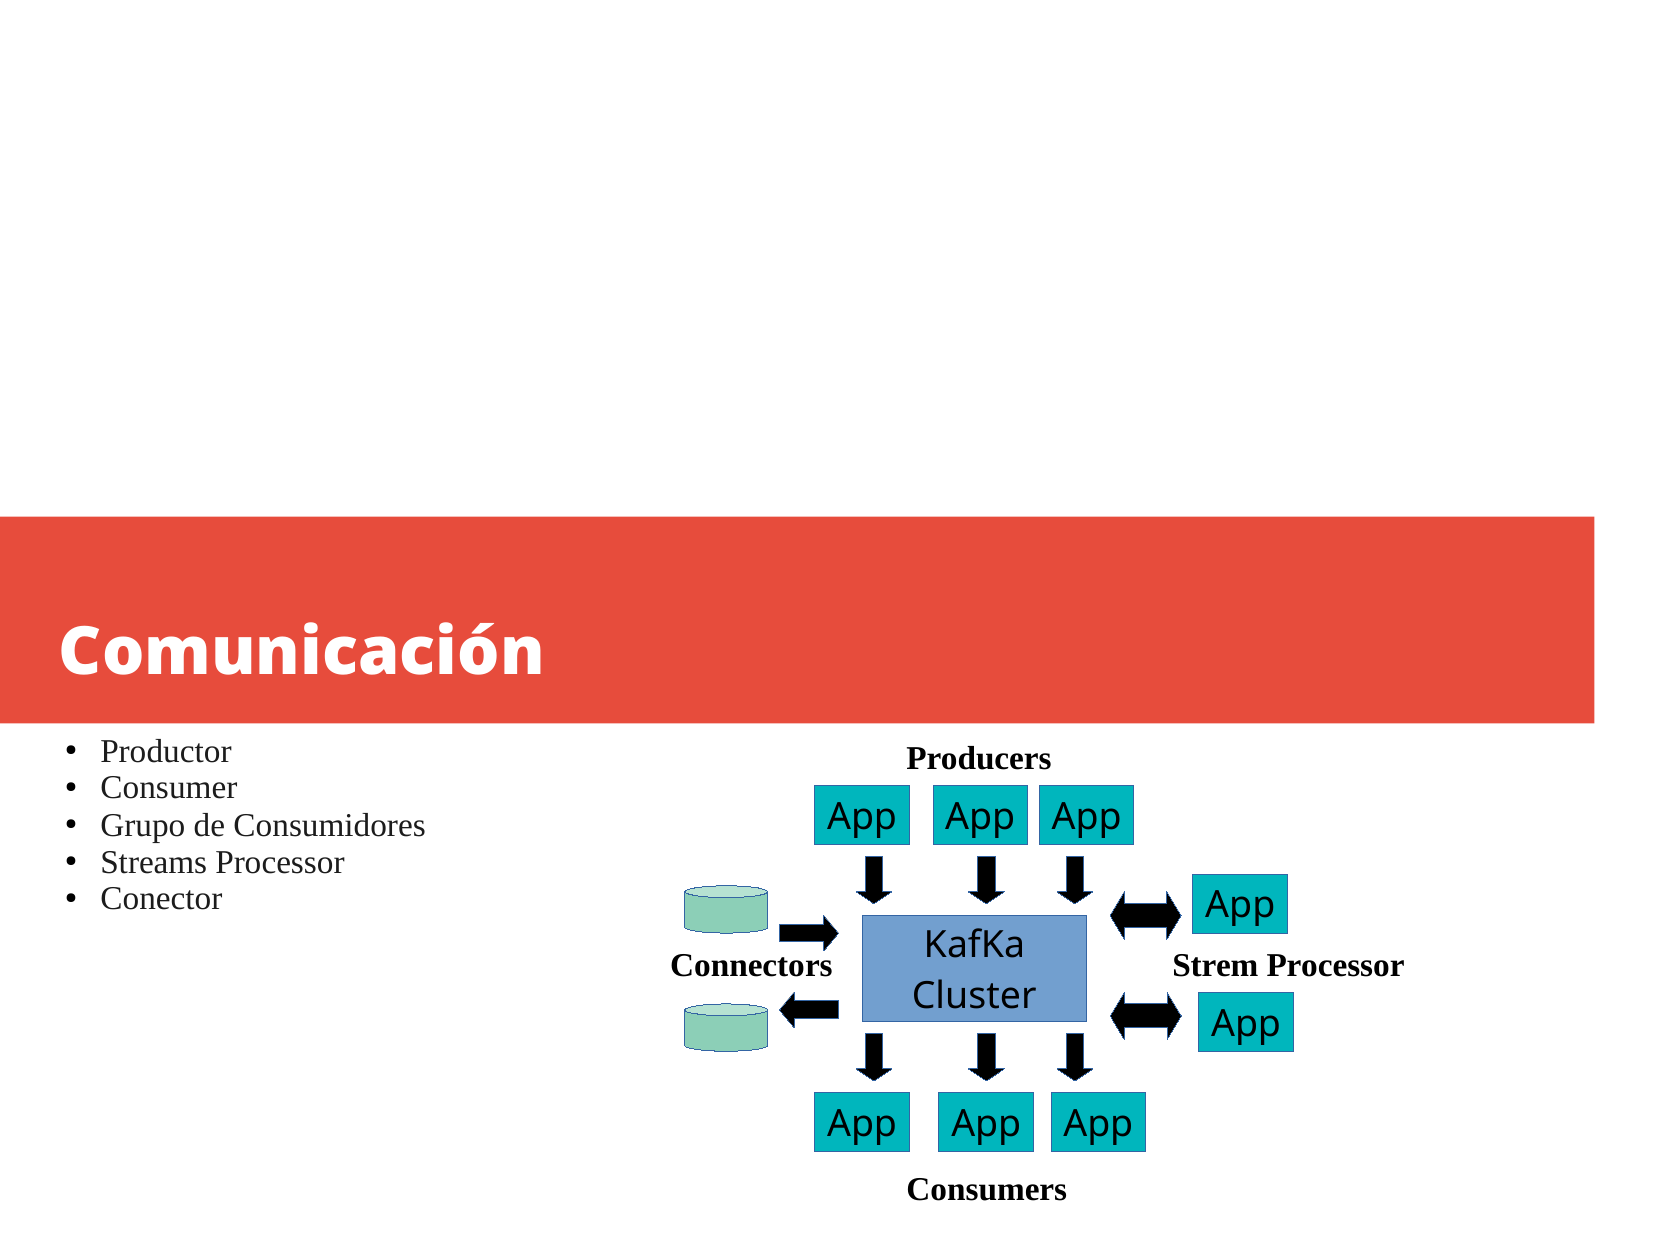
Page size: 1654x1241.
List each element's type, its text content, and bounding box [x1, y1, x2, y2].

subtitle Productor Consumer Grupo de Consumidores Streams Processor Conector [64, 732, 1571, 1146]
text_box [968, 856, 1005, 904]
text_box App [1198, 1028, 1294, 1052]
text_box [968, 1033, 1005, 1081]
text_box [684, 1010, 768, 1052]
text_box App [1192, 874, 1288, 934]
text_box KafKa Cluster [862, 915, 1087, 1022]
text_box Strem Processor [1157, 938, 1489, 1028]
text_box [856, 1033, 892, 1081]
text_box [779, 1006, 839, 1028]
text_box [1167, 1028, 1174, 1040]
text_box App [933, 785, 1028, 845]
text_box [779, 915, 839, 938]
text_box App [1039, 785, 1134, 845]
text_box App [814, 1092, 910, 1152]
text_box App [1242, 1028, 1252, 1034]
text_box [1057, 856, 1093, 904]
text_box [1057, 1033, 1093, 1081]
text_box [684, 892, 768, 934]
text_box Consumers [891, 1163, 1128, 1230]
text_box App [938, 1092, 1034, 1152]
text_box [856, 856, 892, 904]
text_box Producers [891, 732, 1128, 785]
text_box Connectors [655, 938, 892, 1006]
title Comunicación [59, 546, 1595, 694]
text_box [1110, 891, 1182, 940]
text_box App [814, 785, 910, 845]
text_box App [1051, 1092, 1146, 1152]
text_box App [1264, 1028, 1274, 1034]
text_box [1110, 992, 1157, 1040]
